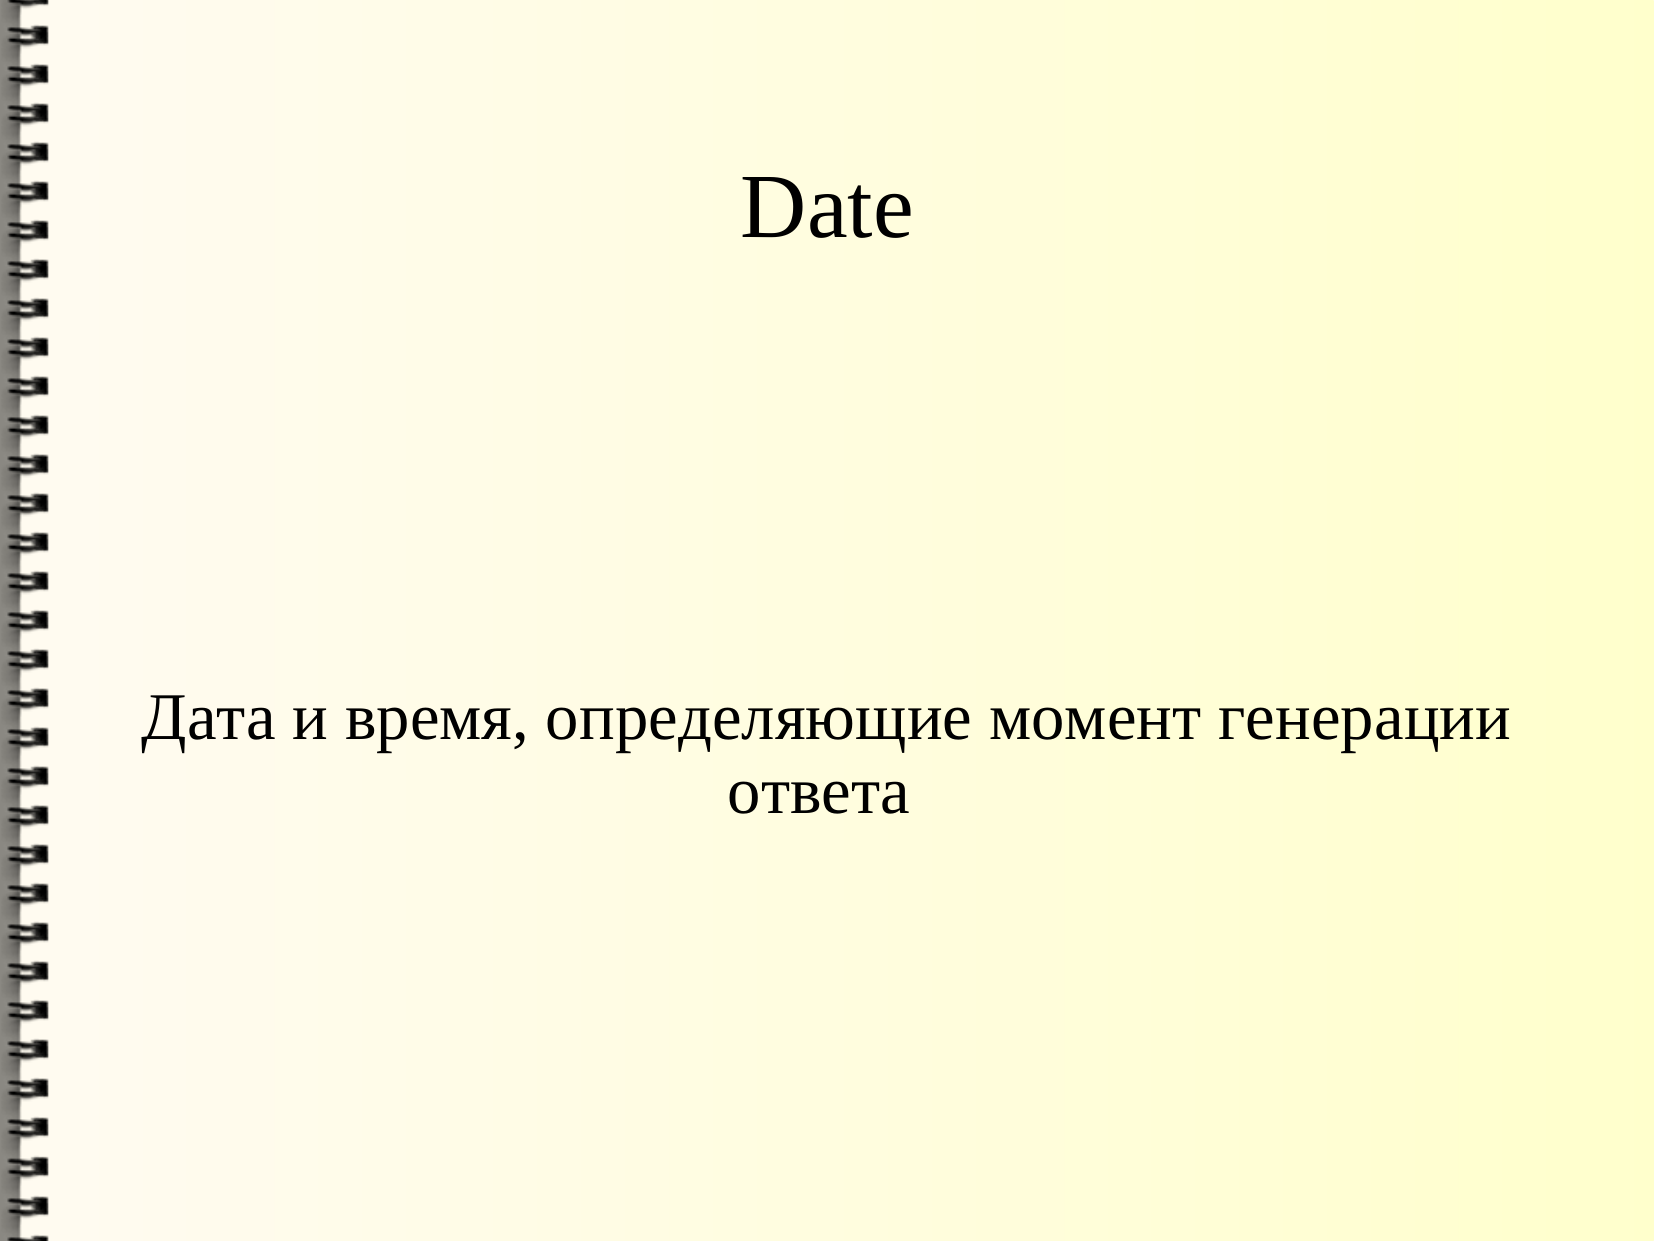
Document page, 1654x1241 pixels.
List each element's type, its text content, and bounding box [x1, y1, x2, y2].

subtitle Дата и время, определяющие момент генерации ответа [121, 344, 1534, 1164]
picture [0, 0, 1654, 1241]
title Date [121, 102, 1534, 311]
